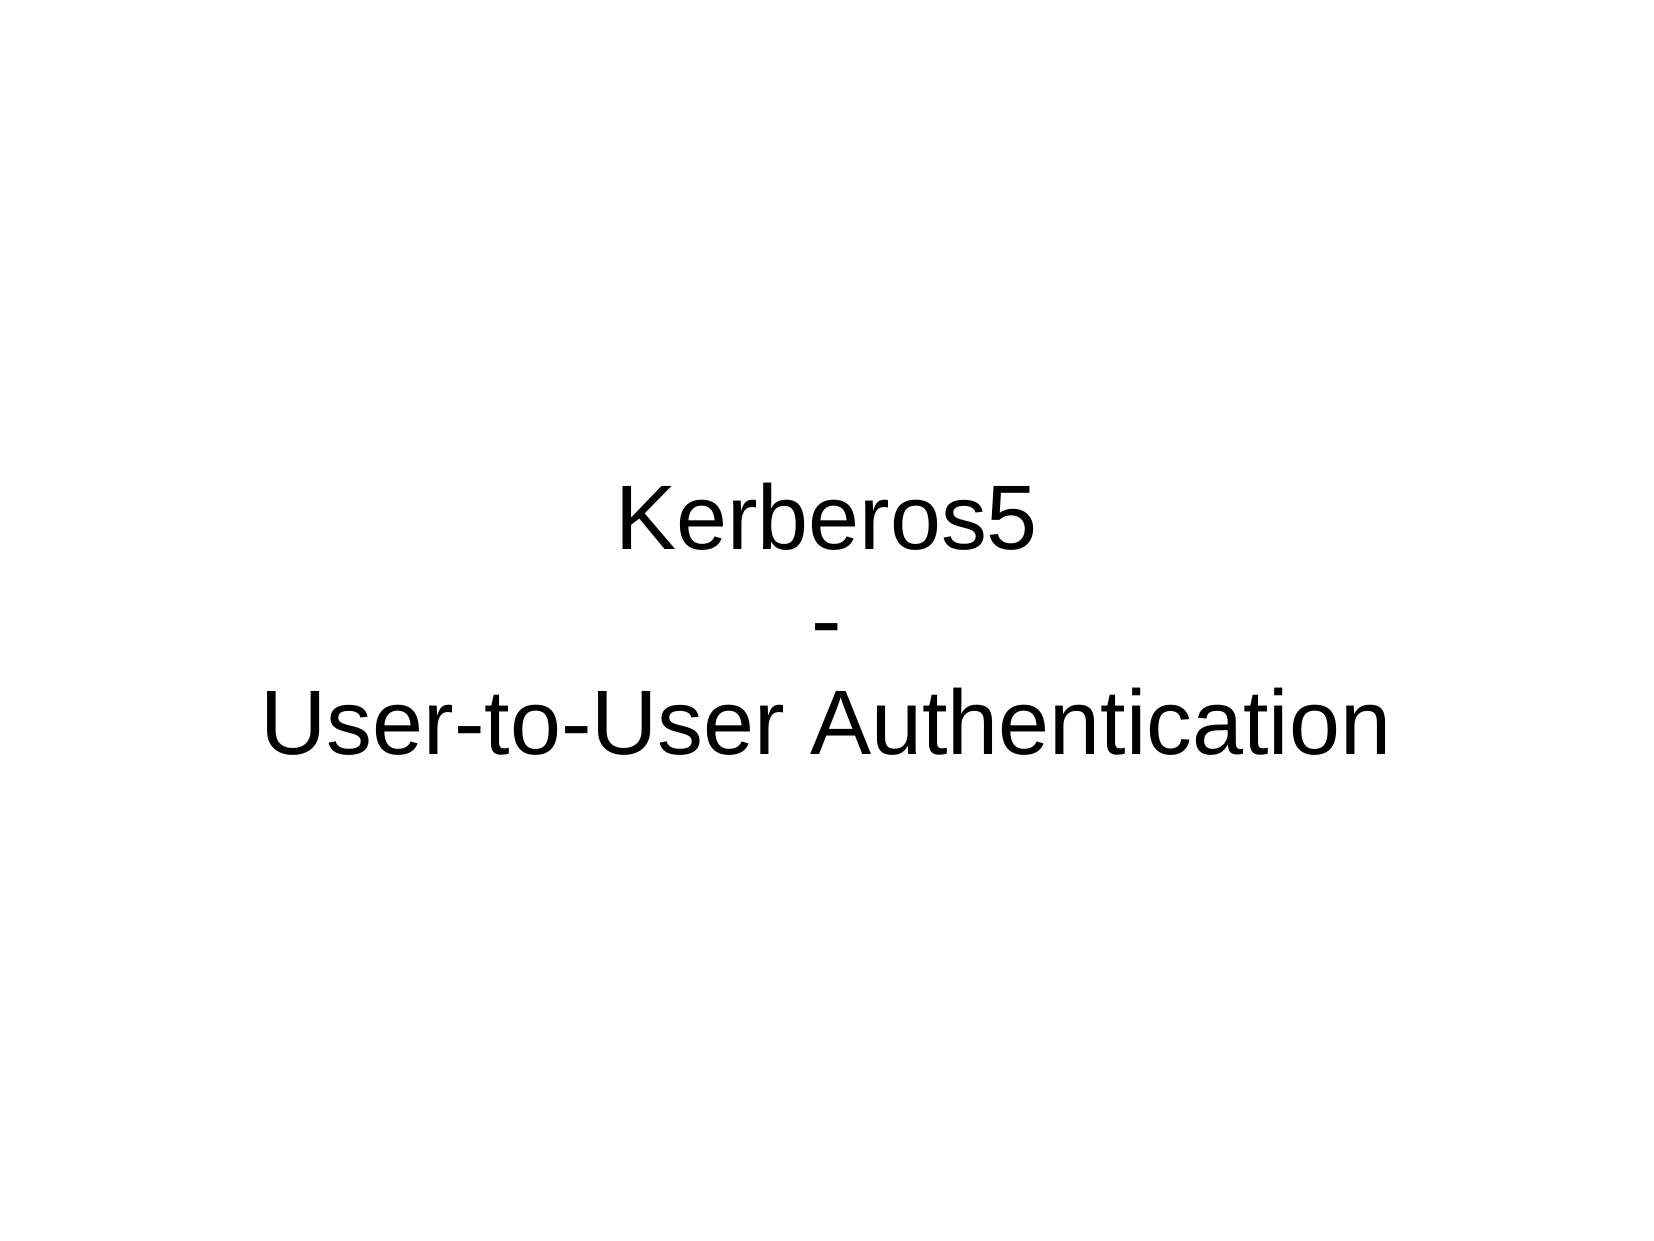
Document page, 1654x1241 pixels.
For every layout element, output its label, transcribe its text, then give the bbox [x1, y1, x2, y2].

title Kerberos5 - User-to-User Authentication [82, 466, 1571, 774]
